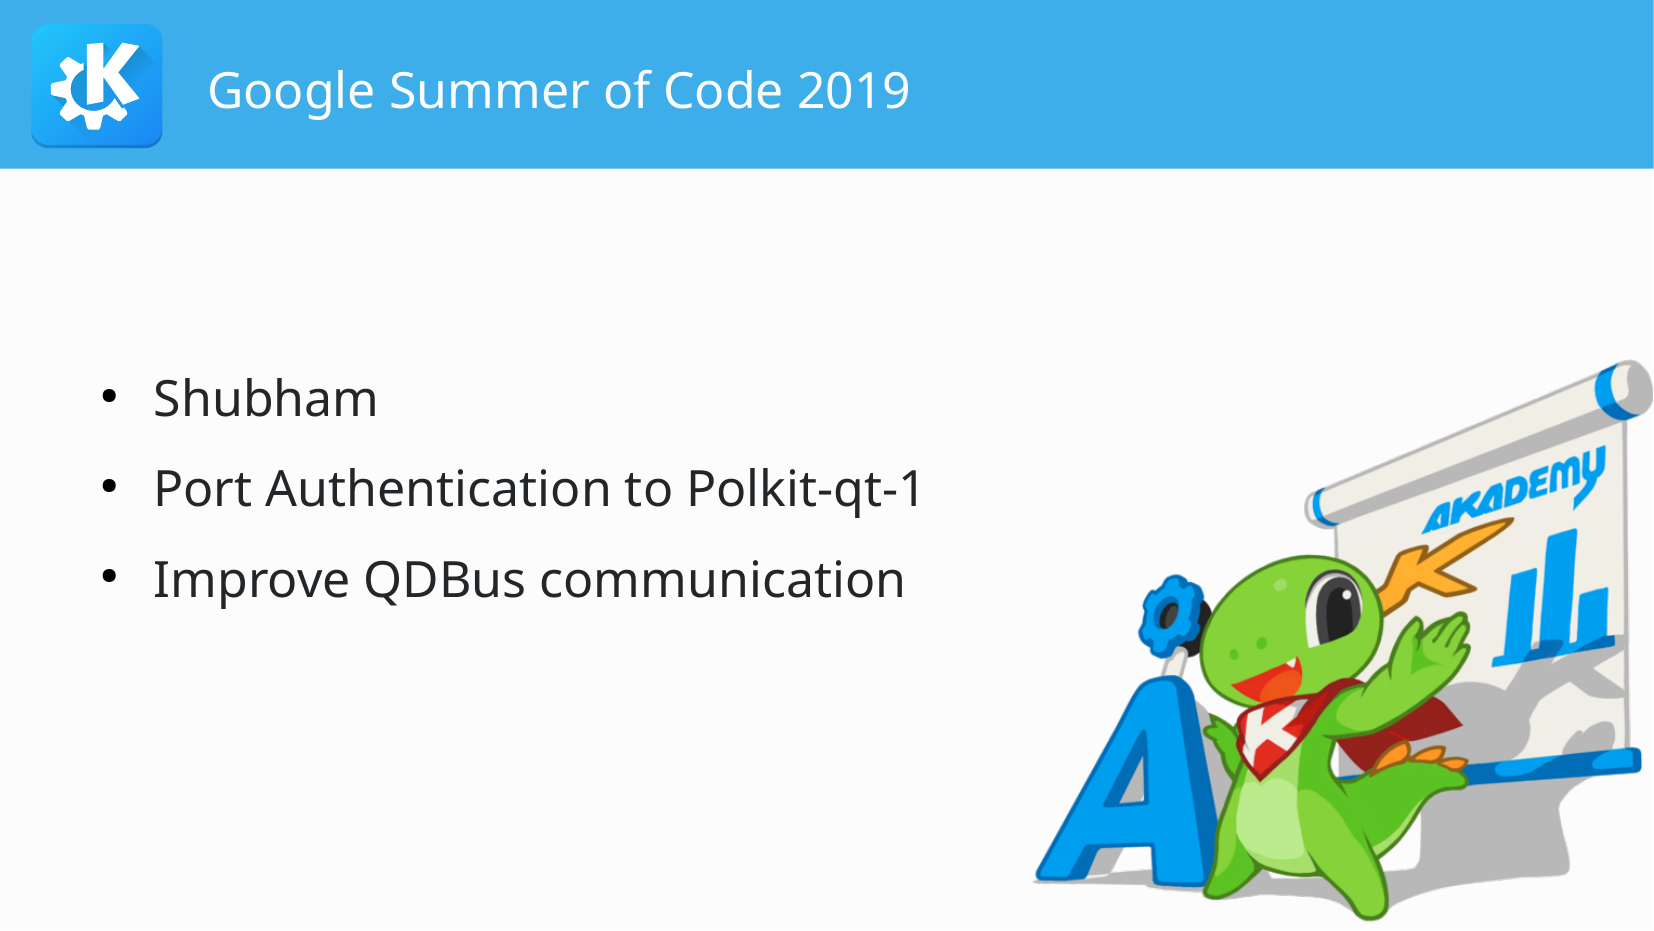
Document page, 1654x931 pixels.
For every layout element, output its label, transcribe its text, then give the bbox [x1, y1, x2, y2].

picture [988, 290, 1654, 931]
title Google Summer of Code 2019 [207, 11, 1558, 167]
list Shubham Port Authentication to Polkit-qt-1 Improve QDBus communication [82, 217, 1571, 758]
